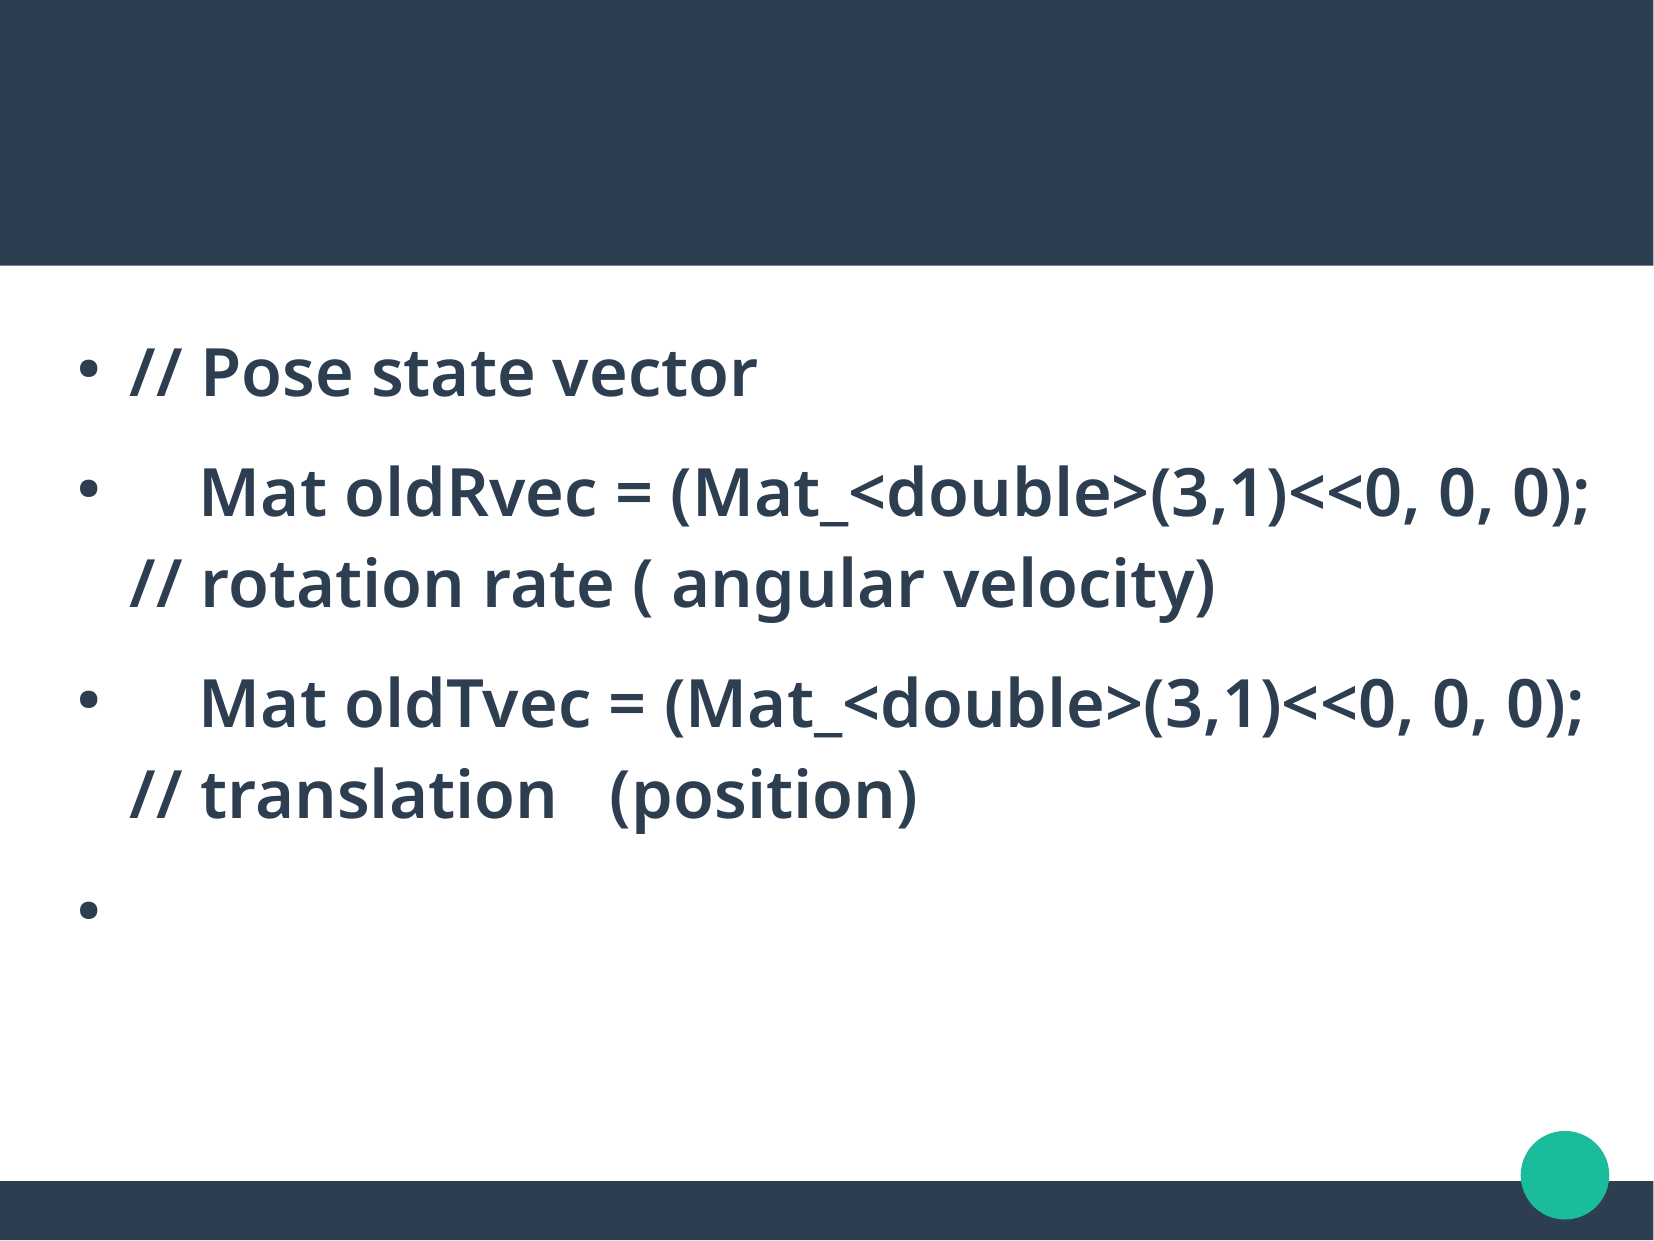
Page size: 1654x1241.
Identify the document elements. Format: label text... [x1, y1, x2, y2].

list // Pose state vector Mat oldRvec = (Mat_<double>(3,1)<<0, 0, 0); // rotation rate ( angular velocity) Mat oldTvec = (Mat_<double>(3,1)<<0, 0, 0); // translation (position) [59, 324, 1595, 1152]
